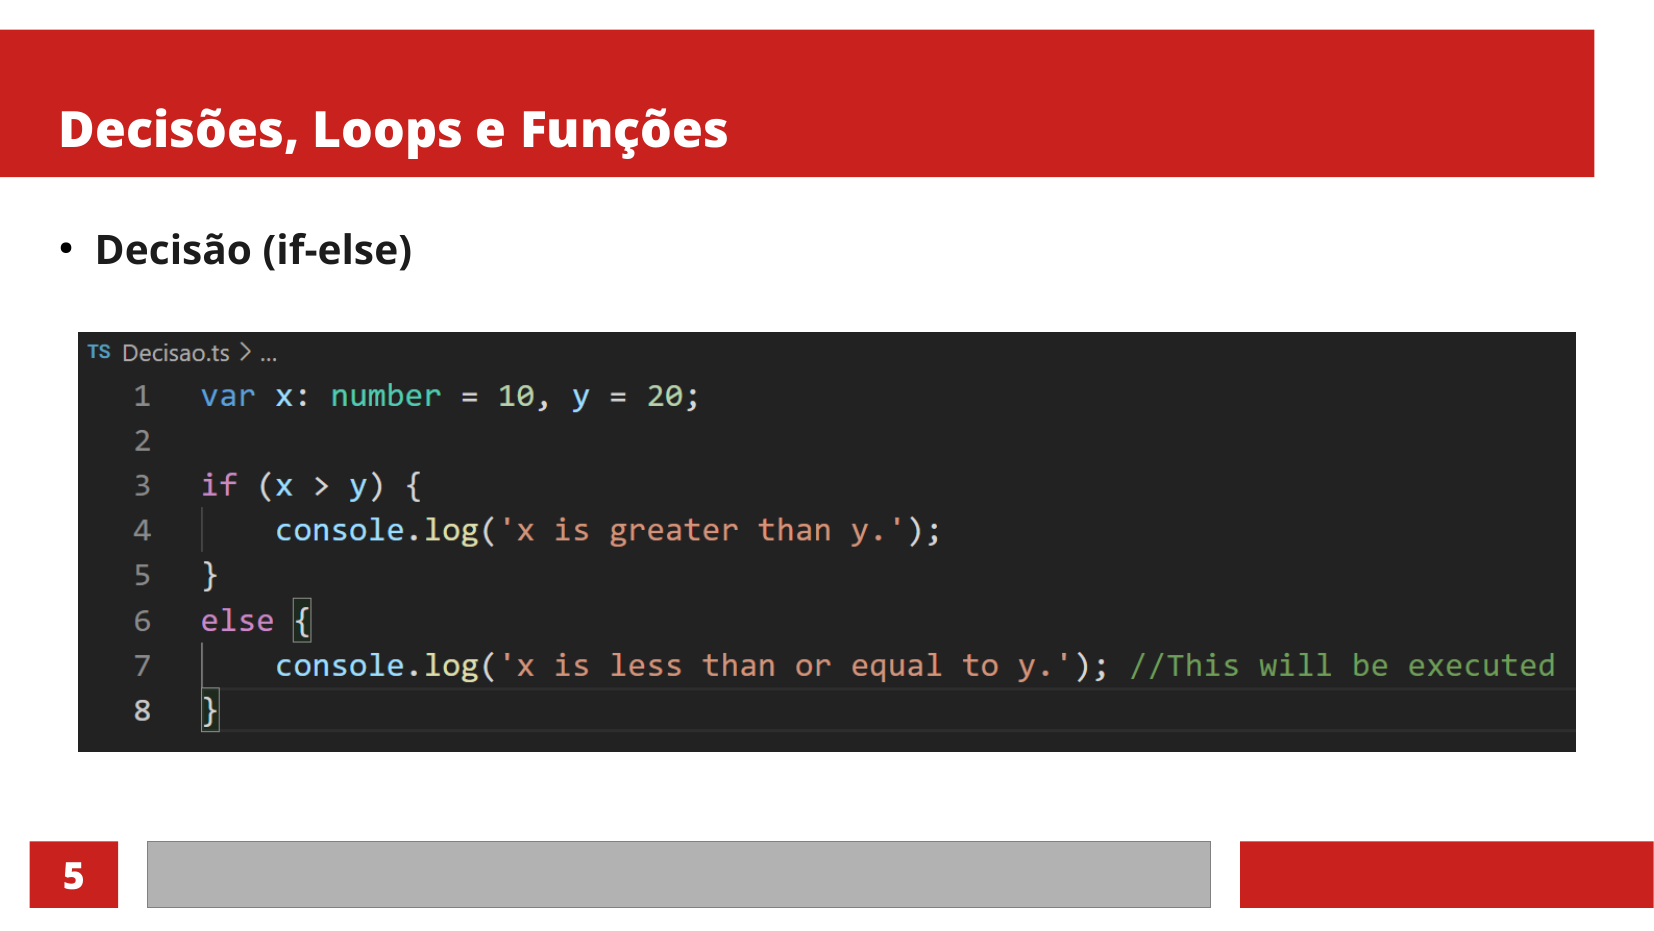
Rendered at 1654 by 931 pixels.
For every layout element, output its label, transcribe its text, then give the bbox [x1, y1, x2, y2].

list Decisão (if-else) [59, 221, 1565, 798]
title Decisões, Loops e Funções [59, 44, 1595, 163]
picture [78, 332, 1576, 752]
